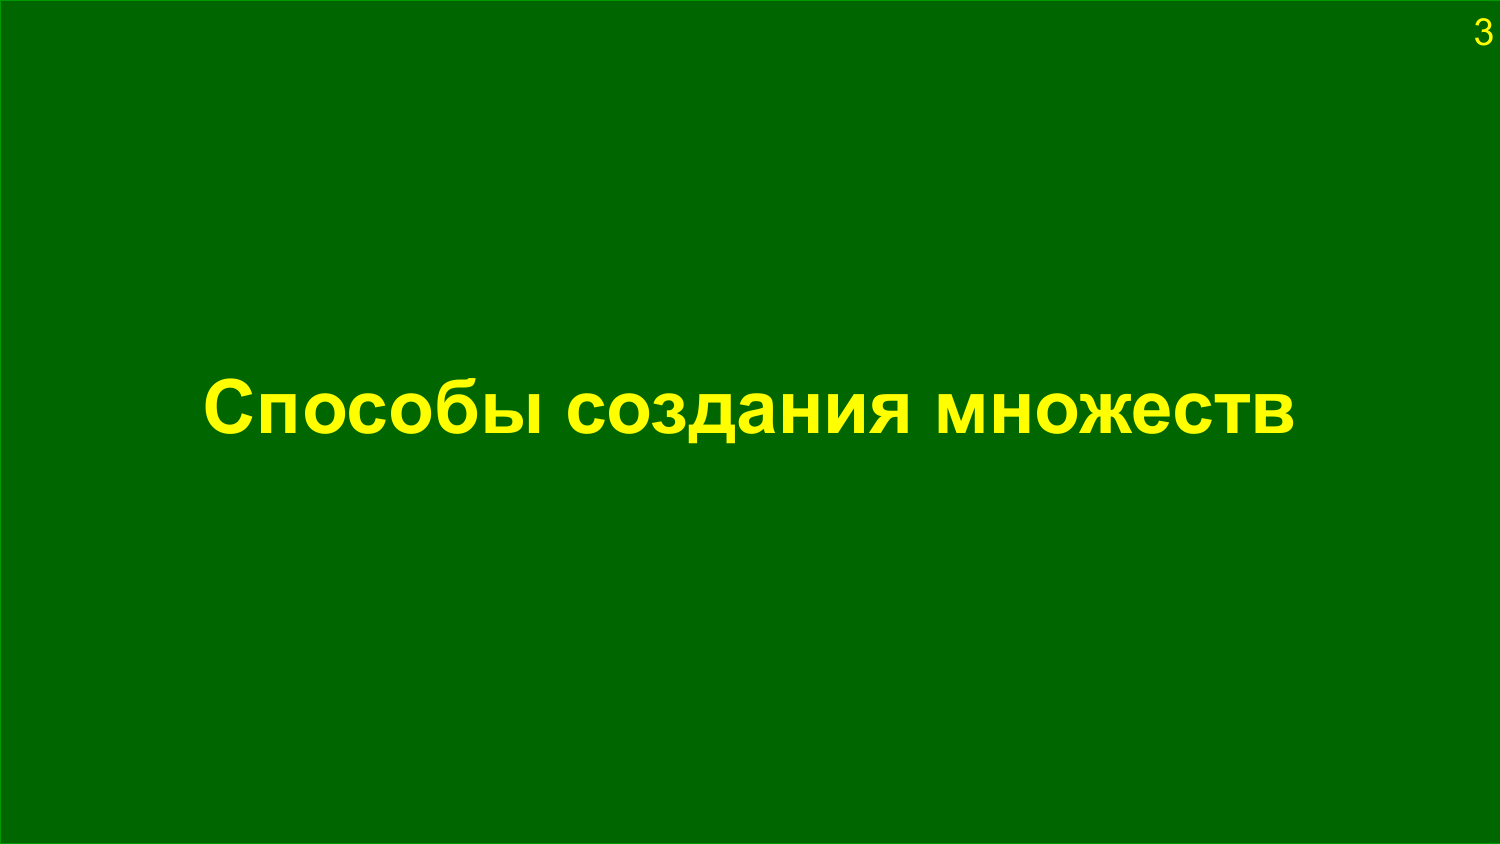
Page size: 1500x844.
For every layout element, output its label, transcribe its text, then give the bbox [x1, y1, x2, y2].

title Способы создания множеств [75, 314, 1426, 502]
